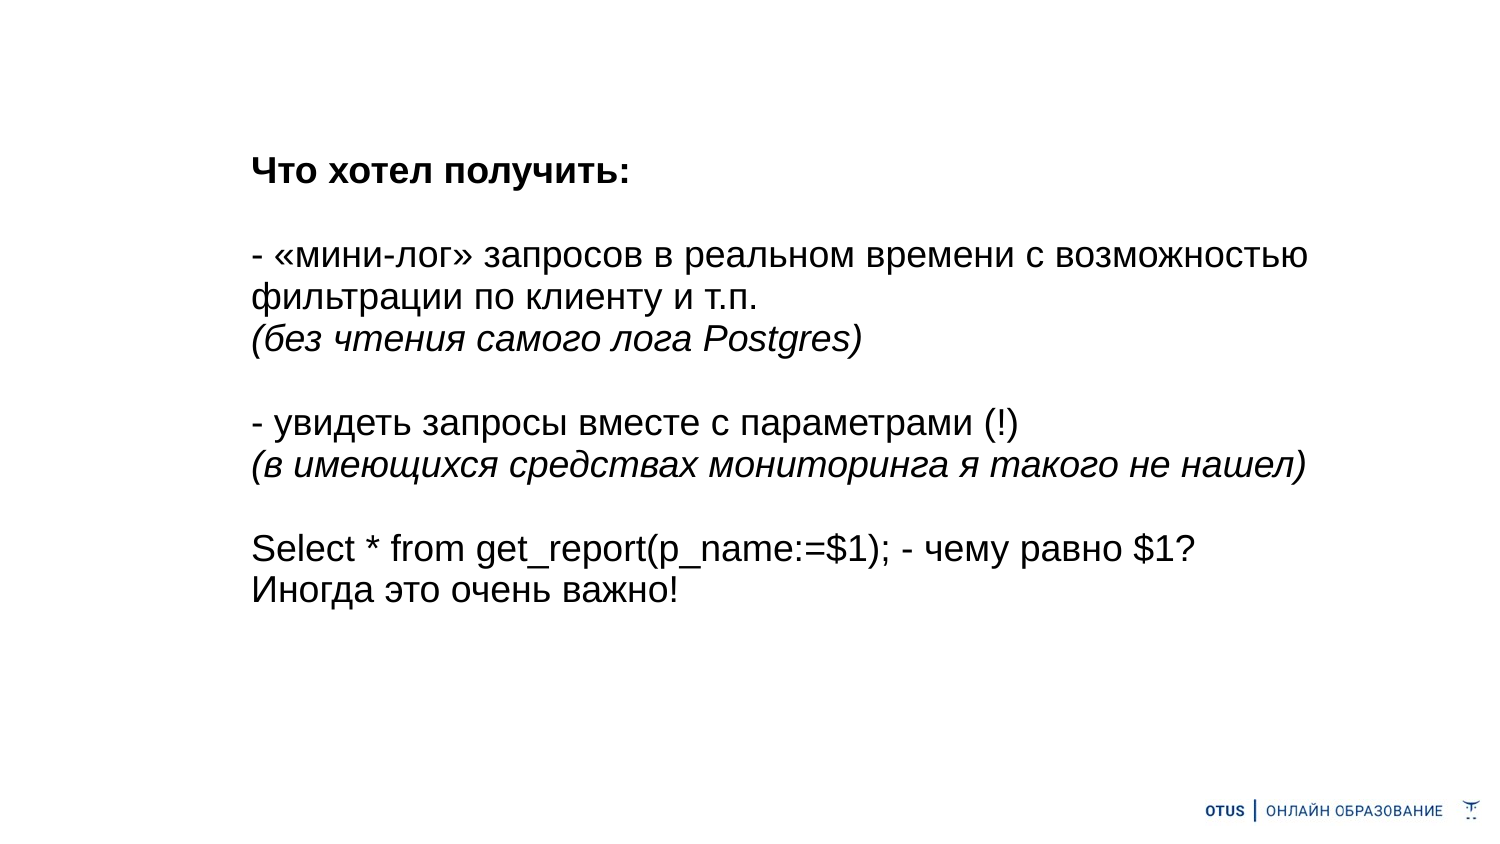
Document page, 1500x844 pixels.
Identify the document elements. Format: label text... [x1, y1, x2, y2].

picture [1205, 799, 1482, 826]
text_box Что хотел получить: - «мини-лог» запросов в реальном времени с возможностью фильтрации по клиенту и т.п. (без чтения самого лога Postgres) - увидеть запросы вместе с параметрами (!) (в имеющихся средствах мониторинга я такого не нашел) Select * from get_report(p_name:=$1); - чему равно $1? Иногда это очень важно! [236, 141, 1335, 703]
